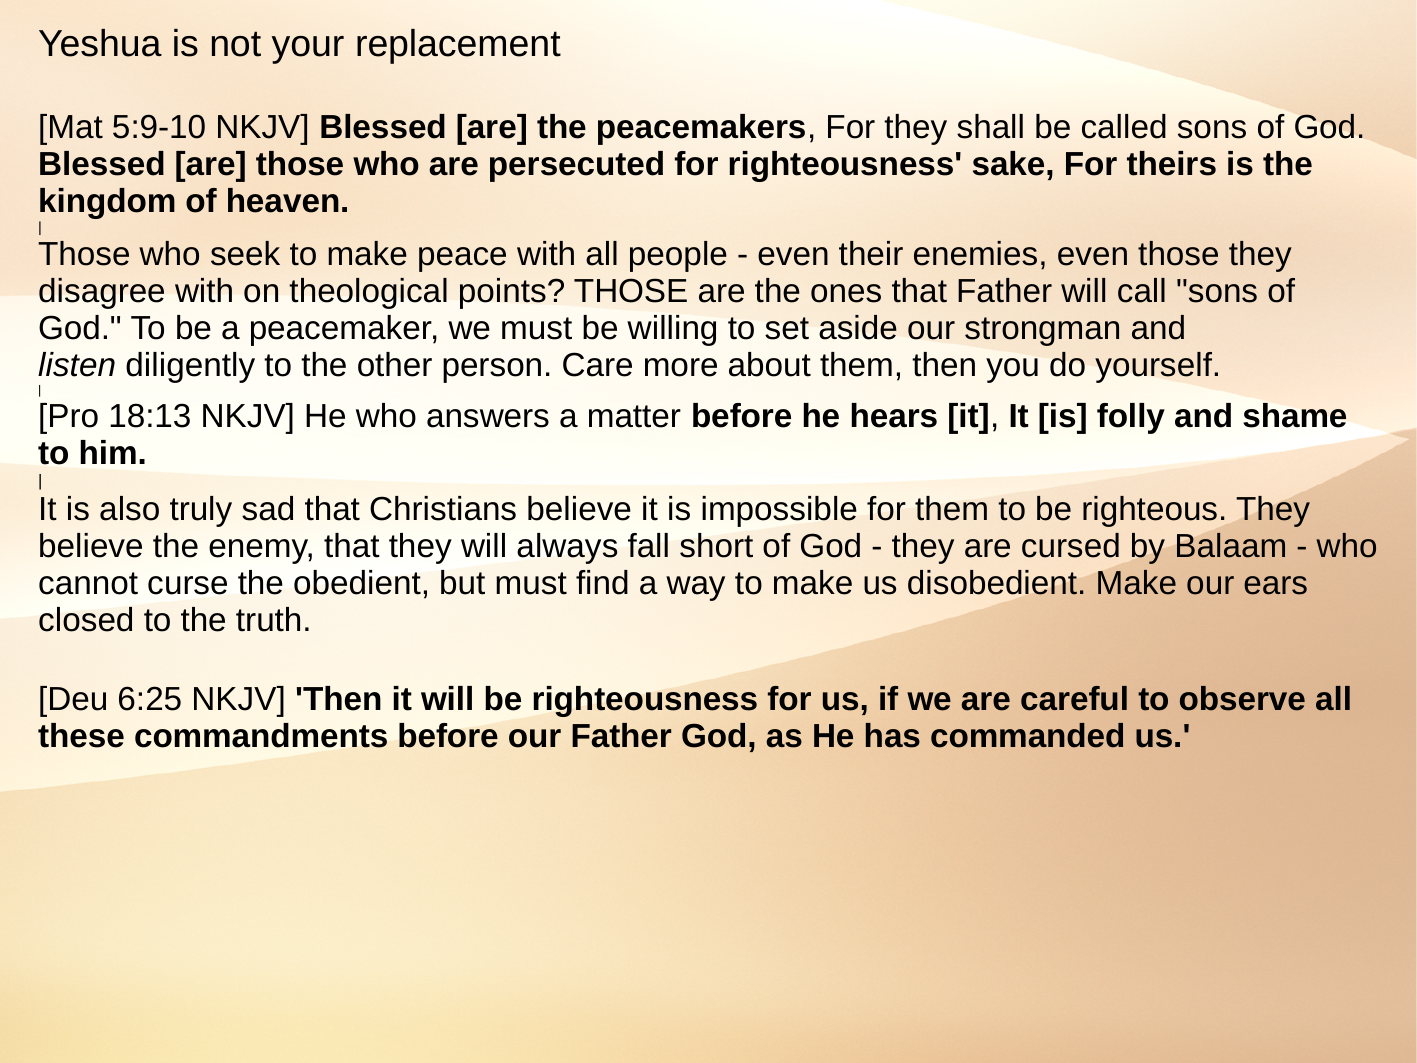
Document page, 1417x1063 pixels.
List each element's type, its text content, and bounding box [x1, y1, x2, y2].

text_box Yeshua is not your replacement [23, 15, 1383, 100]
text_box [Mat 5:9-10 NKJV] Blessed [are] the peacemakers, For they shall be called sons of God. Blessed [are] those who are persecuted for righteousness' sake, For theirs is the kingdom of heaven. | Those who seek to make peace with all people - even their enemies, even those they disagree with on theological points? THOSE are the ones that Father will call "sons of God." To be a peacemaker, we must be willing to set aside our strongman and listen diligently to the other person. Care more about them, then you do yourself. | [Pro 18:13 NKJV] He who answers a matter before he hears [it], It [is] folly and shame to him. | It is also truly sad that Christians believe it is impossible for them to be righteous. They believe the enemy, that they will always fall short of God - they are cursed by Balaam - who cannot curse the obedient, but must find a way to make us disobedient. Make our ears closed to the truth. [Deu 6:25 NKJV] 'Then it will be righteousness for us, if we are careful to observe all these commandments before our Father God, as He has commanded us.' [23, 100, 1404, 1053]
picture [0, 0, 1417, 1063]
